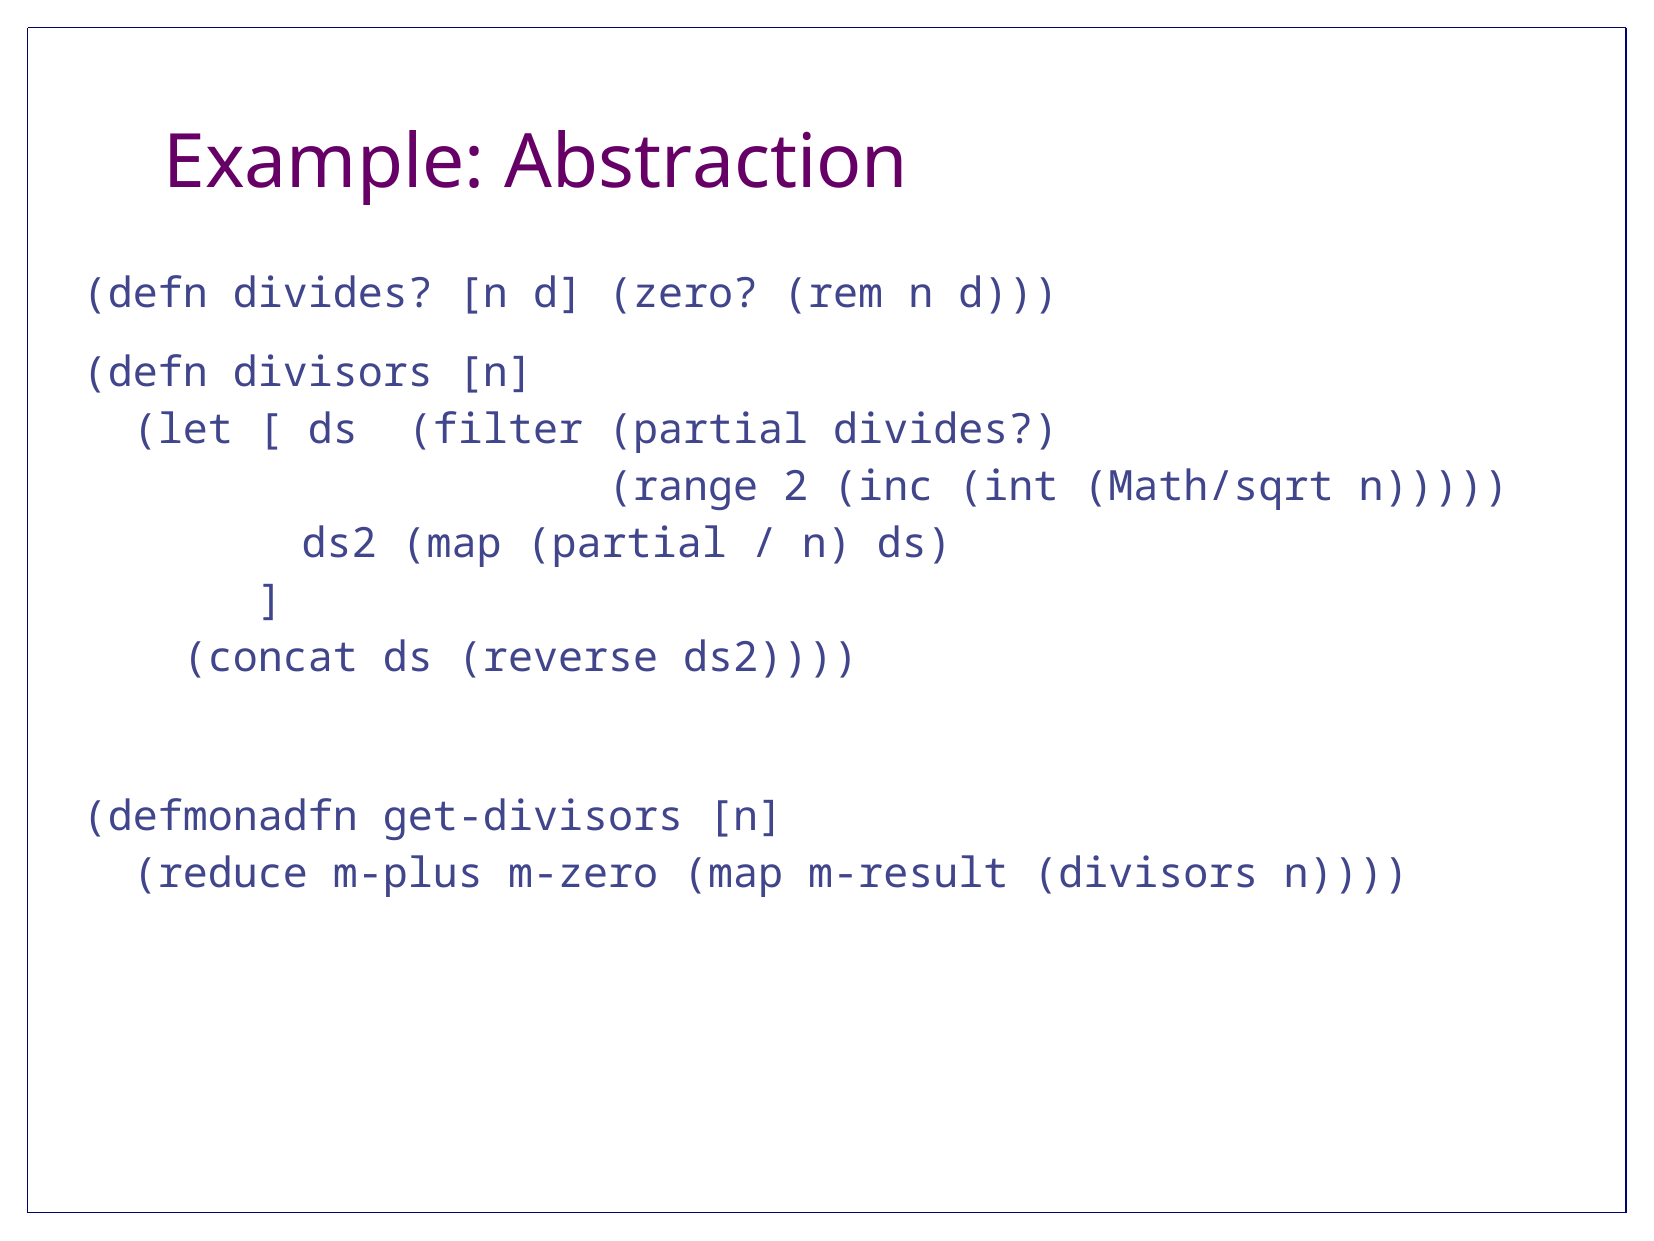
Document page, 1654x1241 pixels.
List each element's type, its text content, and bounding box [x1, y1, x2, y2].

list (defn divides? [n d] (zero? (rem n d))) (defn divisors [n] (let [ ds (filter (partial divides?) (range 2 (inc (int (Math/sqrt n))))) ds2 (map (partial / n) ds) ] (concat ds (reverse ds2)))) (defmonadfn get-divisors [n] (reduce m-plus m-zero (map m-result (divisors n)))) [82, 262, 1613, 1163]
text_box [0, 255, 389, 416]
title Example: Abstraction [163, 54, 1528, 262]
